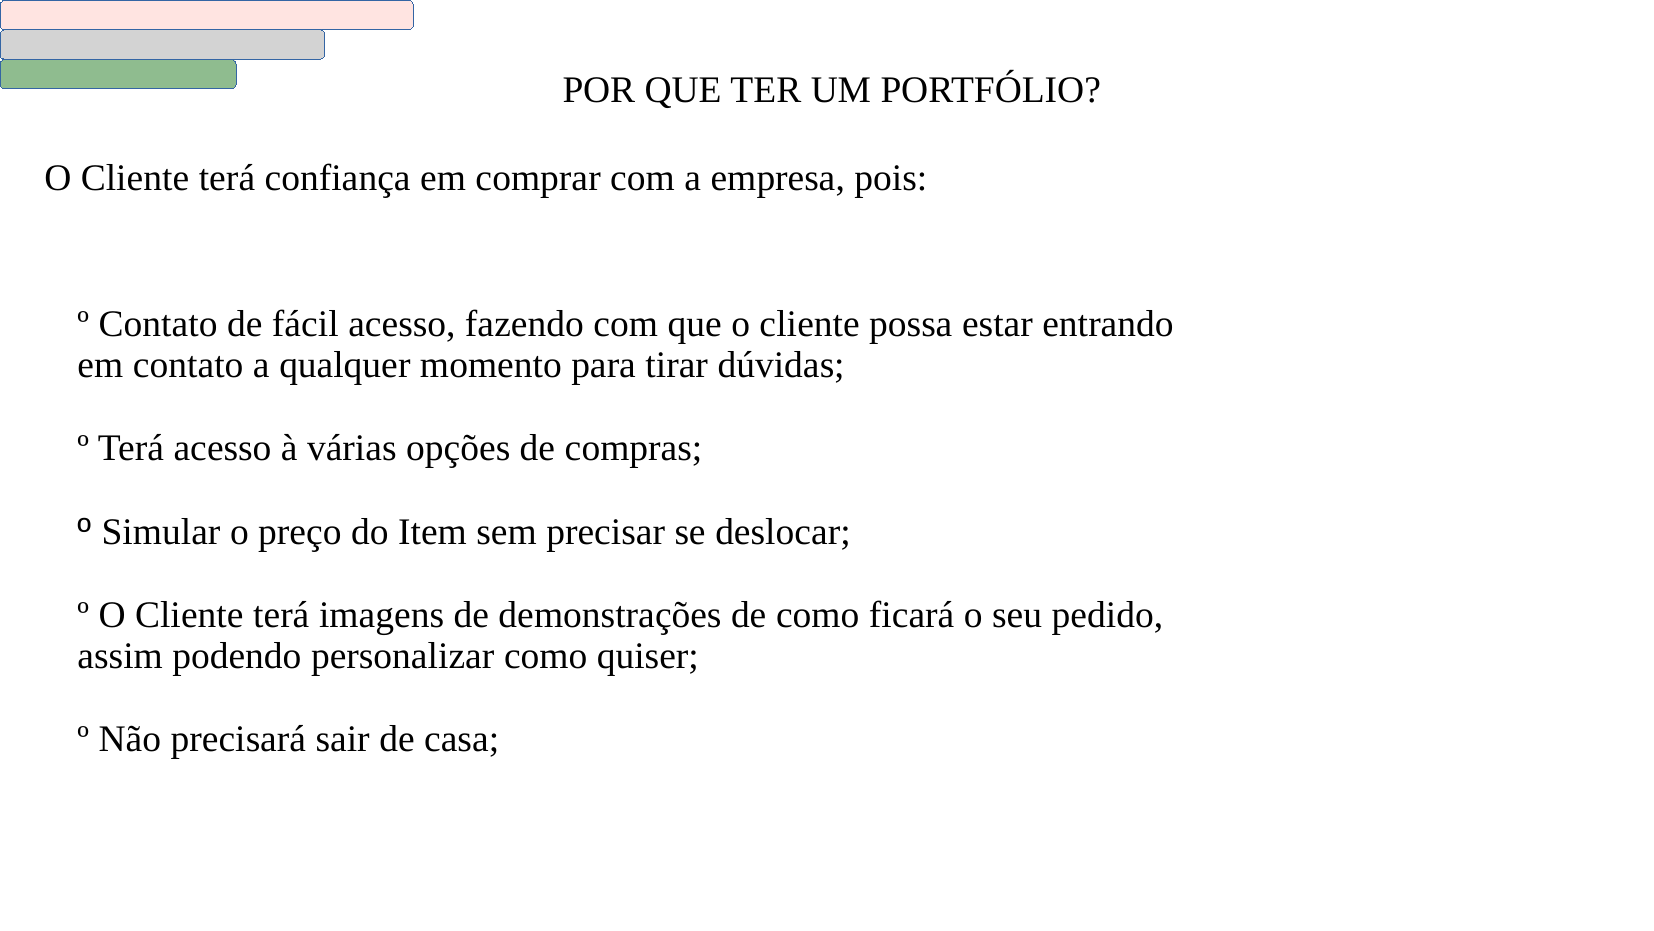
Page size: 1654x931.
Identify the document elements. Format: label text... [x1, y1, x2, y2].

text_box [0, 0, 414, 89]
text_box º Contato de fácil acesso, fazendo com que o cliente possa estar entrando em contato a qualquer momento para tirar dúvidas; º Terá acesso à várias opções de compras; º Simular o preço do Item sem precisar se deslocar; º O Cliente terá imagens de demonstrações de como ficará o seu pedido, assim podendo personalizar como quiser; º Não precisará sair de casa; [62, 295, 1241, 809]
text_box POR QUE TER UM PORTFÓLIO? [547, 61, 1117, 118]
text_box O Cliente terá confiança em comprar com a empresa, pois: [29, 149, 944, 207]
